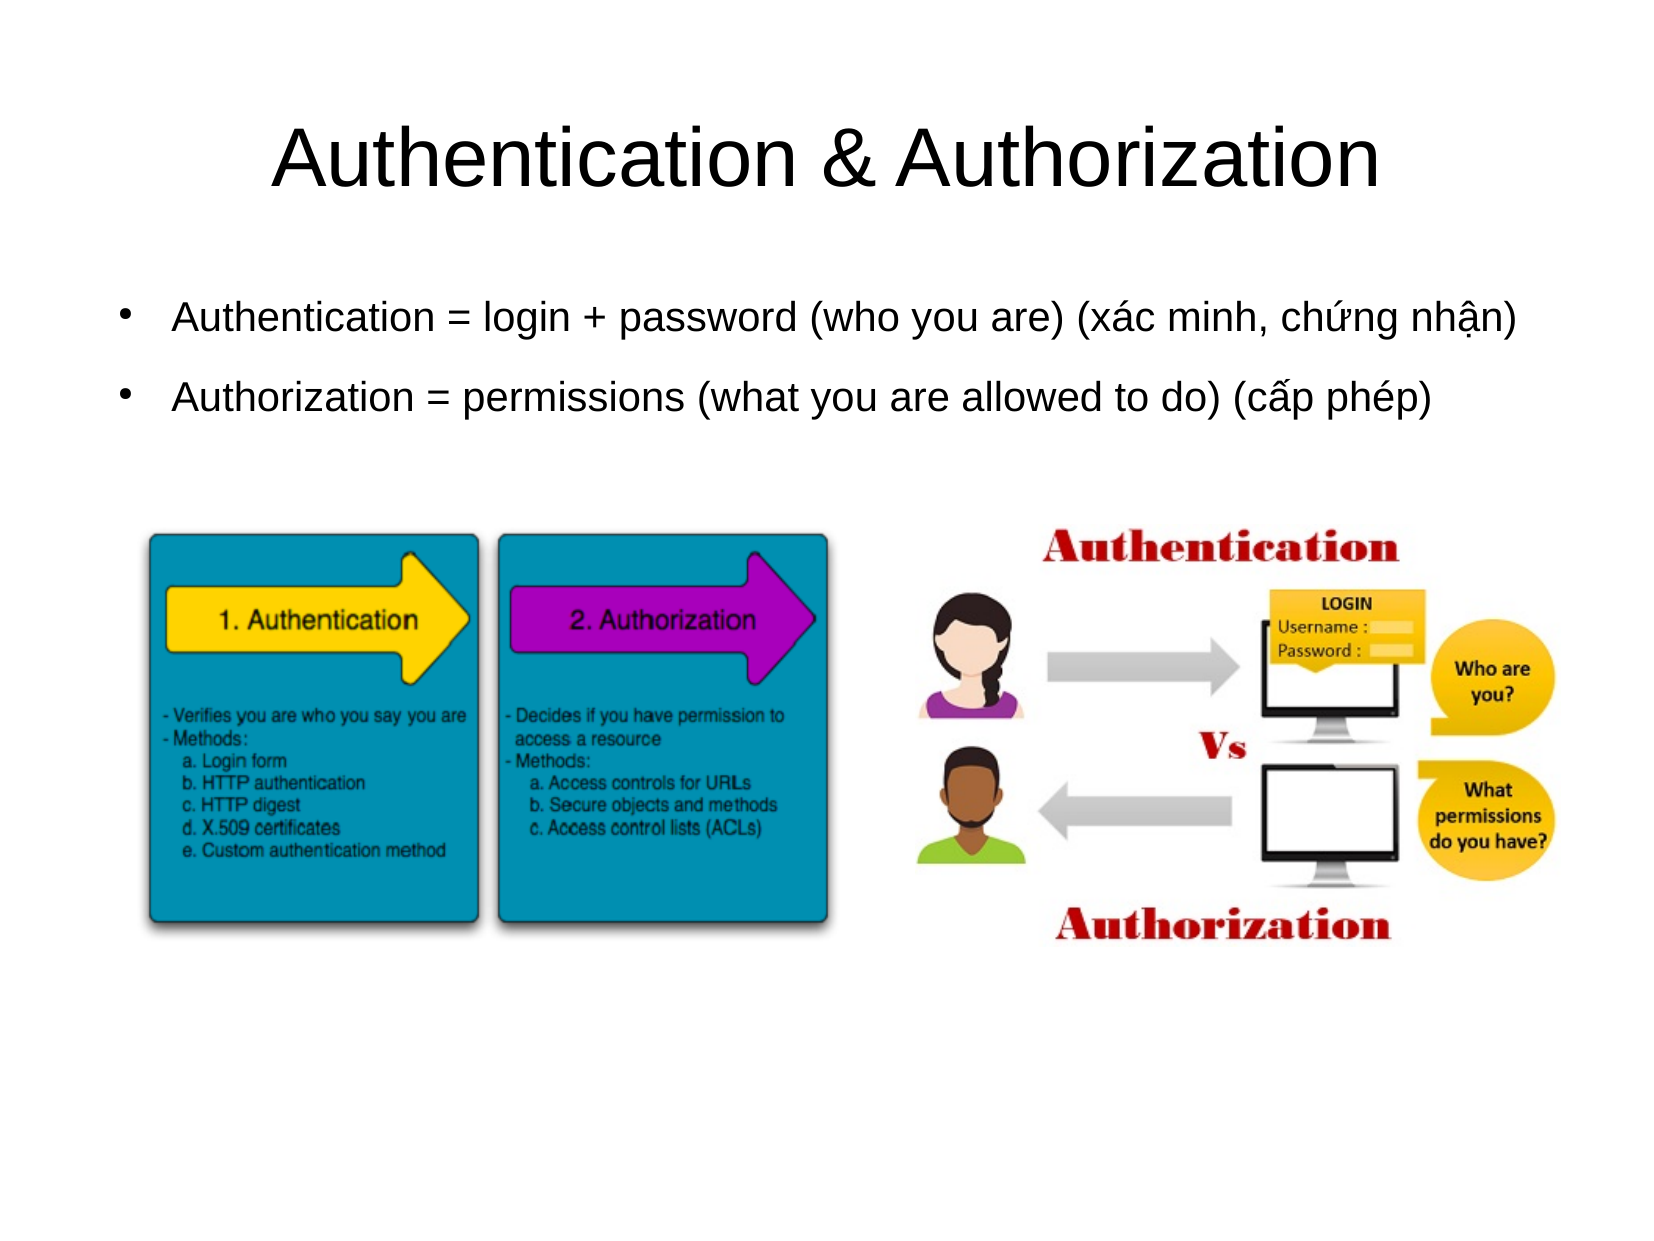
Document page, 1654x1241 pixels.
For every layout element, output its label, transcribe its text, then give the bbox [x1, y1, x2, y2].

title Authentication & Authorization [82, 49, 1571, 257]
picture [915, 524, 1561, 947]
list Authentication = login + password (who you are) (xác minh, chứng nhận) Authorization = permissions (what you are allowed to do) (cấp phép) [82, 290, 1571, 1109]
picture [120, 509, 856, 959]
